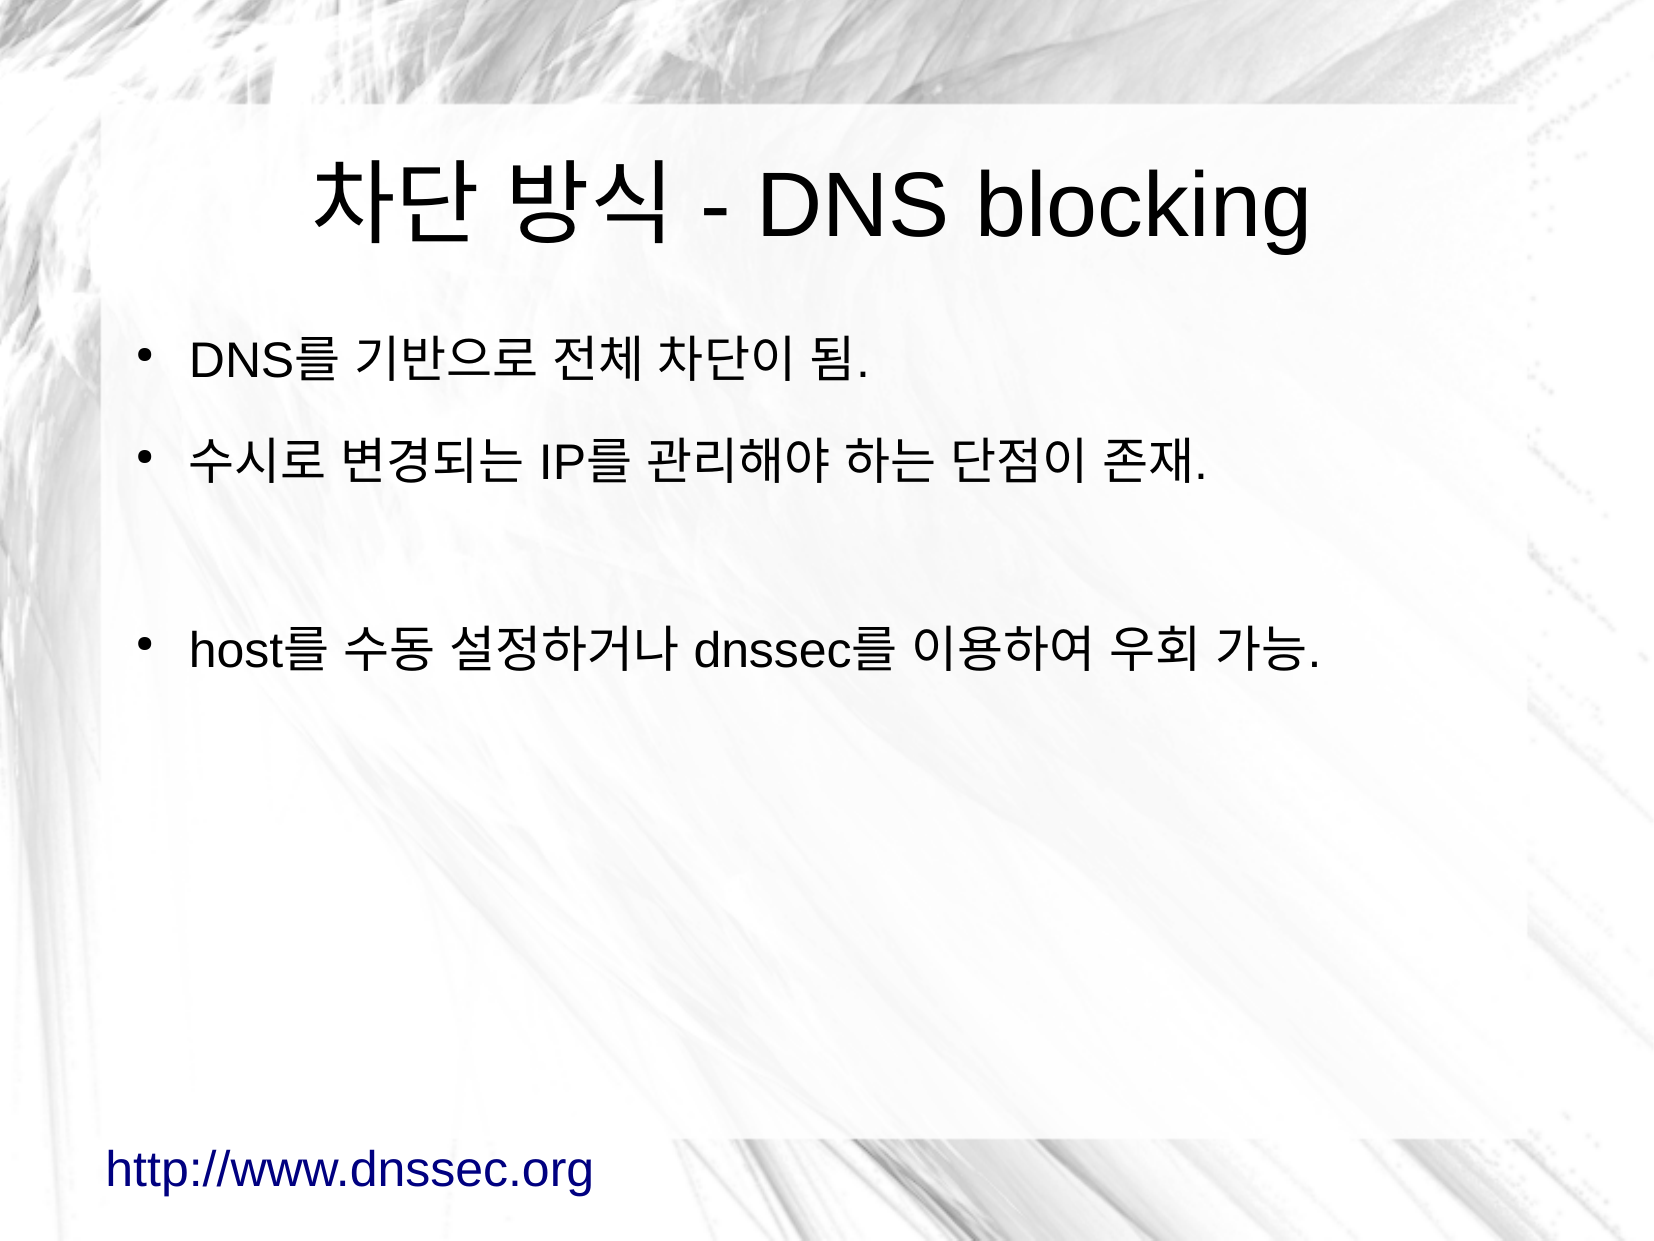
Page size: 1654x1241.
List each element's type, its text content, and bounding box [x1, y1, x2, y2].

text_box http://www.dnssec.org [90, 1134, 1583, 1205]
picture [0, 0, 1654, 1241]
title 차단 방식 - DNS blocking [118, 112, 1506, 281]
list DNS를 기반으로 전체 차단이 됨. 수시로 변경되는 IP를 관리해야 하는 단점이 존재. host를 수동 설정하거나 dnssec를 이용하여 우회 가능. [118, 319, 1571, 945]
